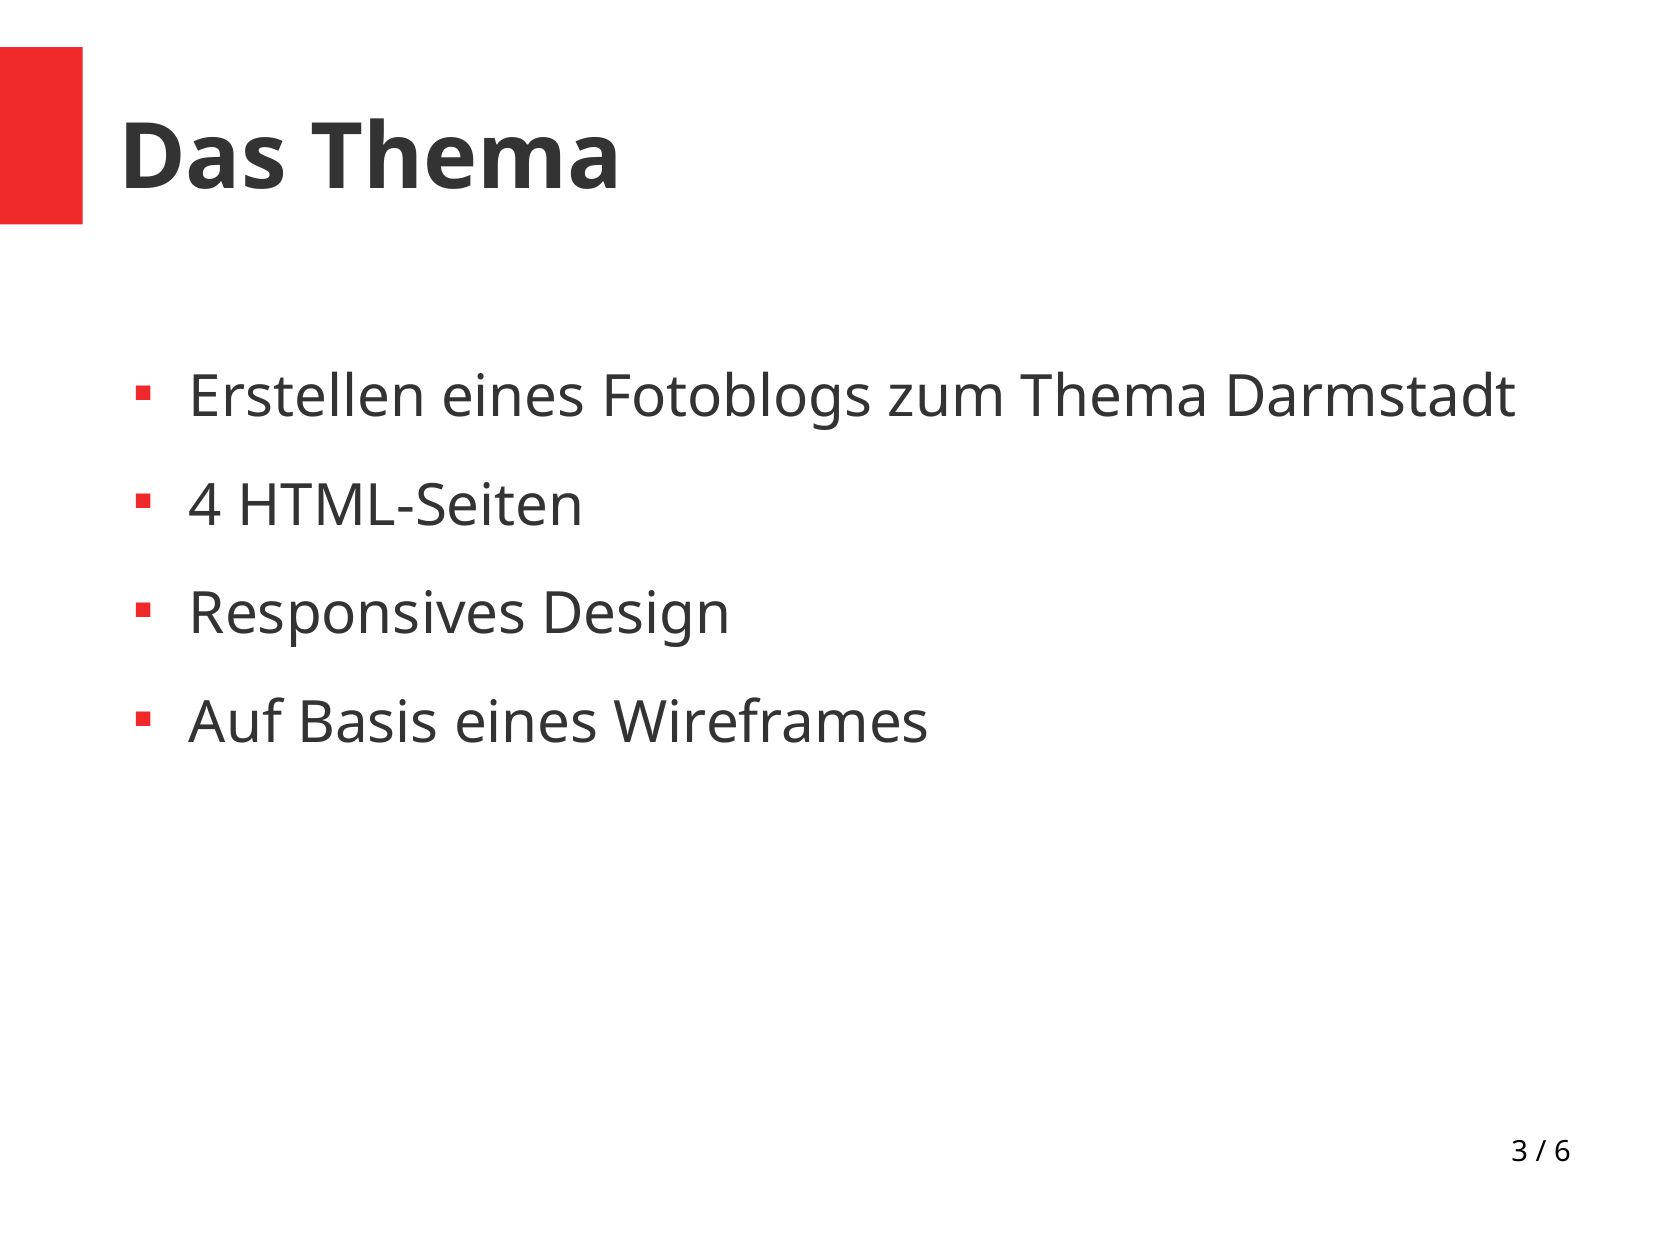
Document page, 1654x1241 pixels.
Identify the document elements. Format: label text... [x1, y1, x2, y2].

title Das Thema [118, 49, 1571, 257]
list Erstellen eines Fotoblogs zum Thema Darmstadt 4 HTML-Seiten Responsives Design Auf Basis eines Wireframes [118, 354, 1536, 1074]
